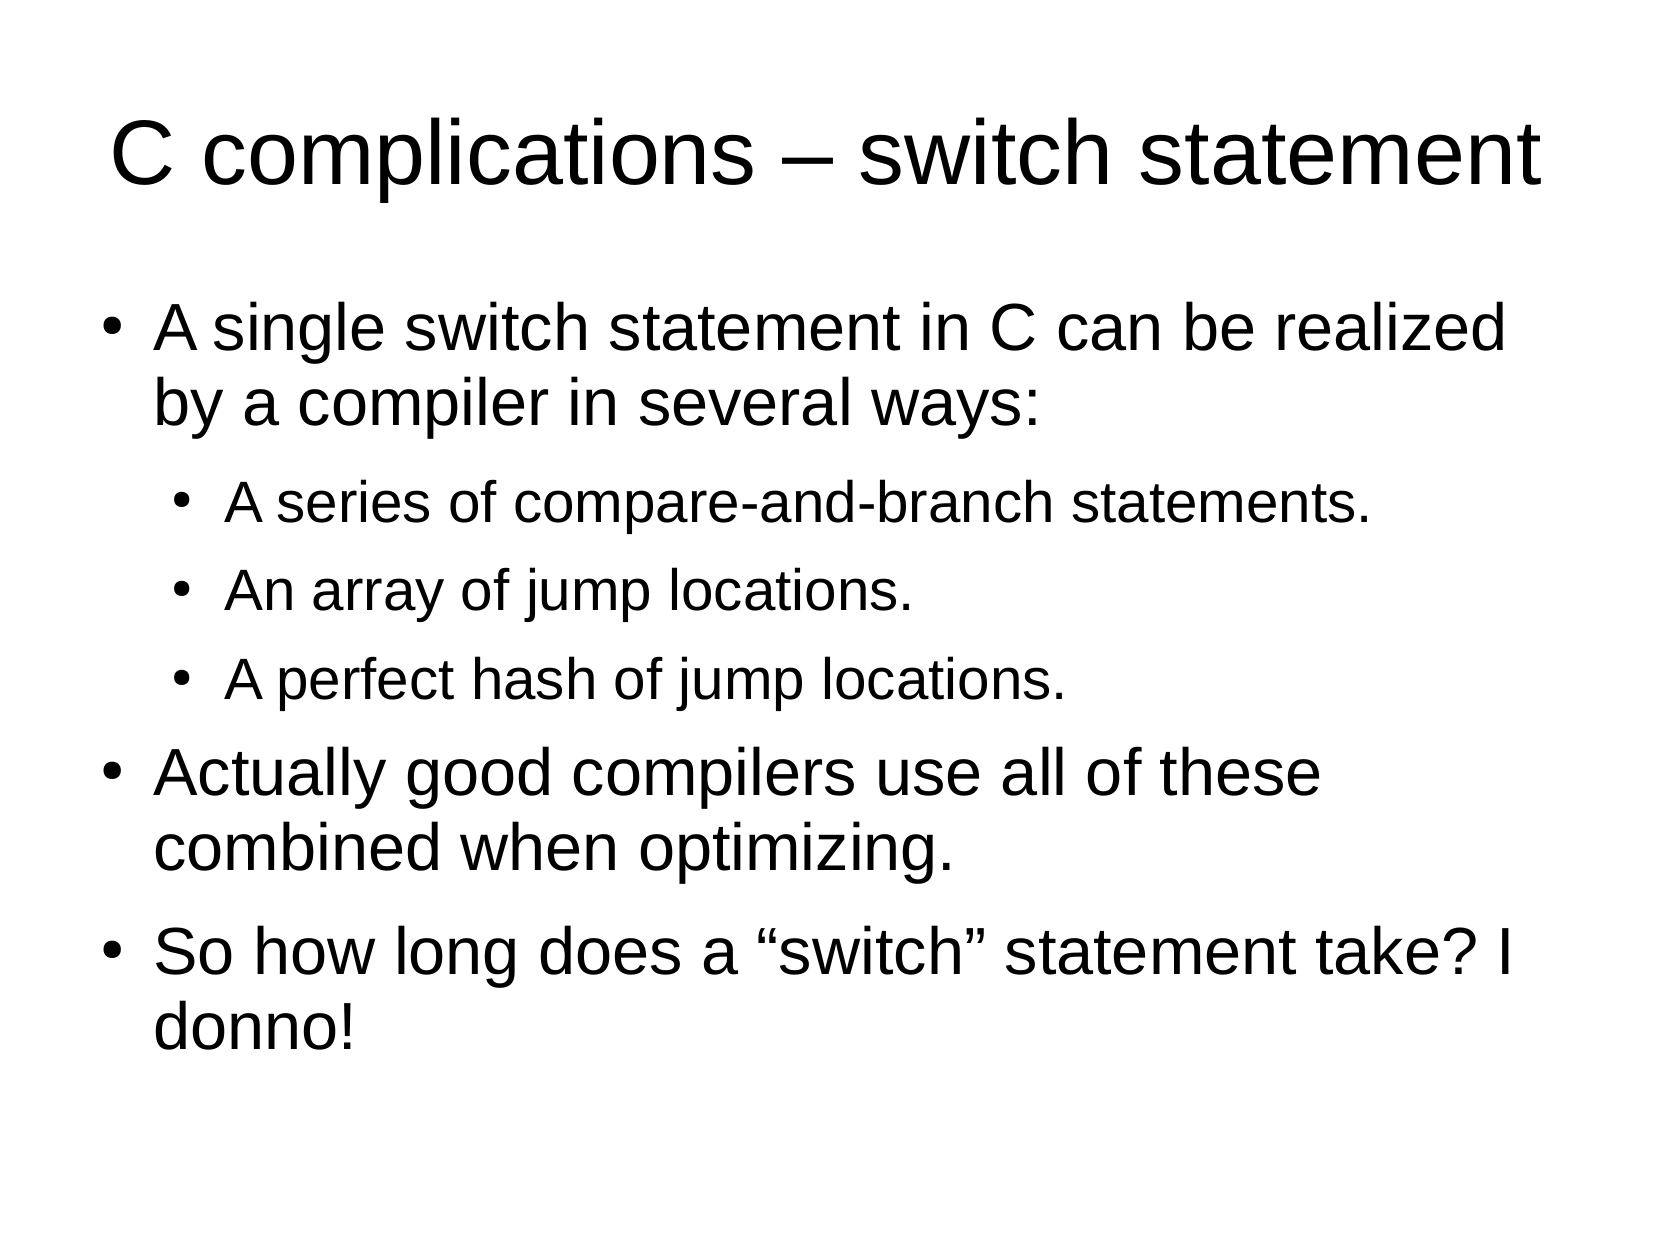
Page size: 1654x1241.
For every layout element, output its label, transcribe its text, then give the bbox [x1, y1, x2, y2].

list A single switch statement in C can be realized by a compiler in several ways: A series of compare-and-branch statements. An array of jump locations. A perfect hash of jump locations. Actually good compilers use all of these combined when optimizing. So how long does a “switch” statement take? I donno! [82, 290, 1571, 1109]
title C complications – switch statement [82, 49, 1571, 257]
